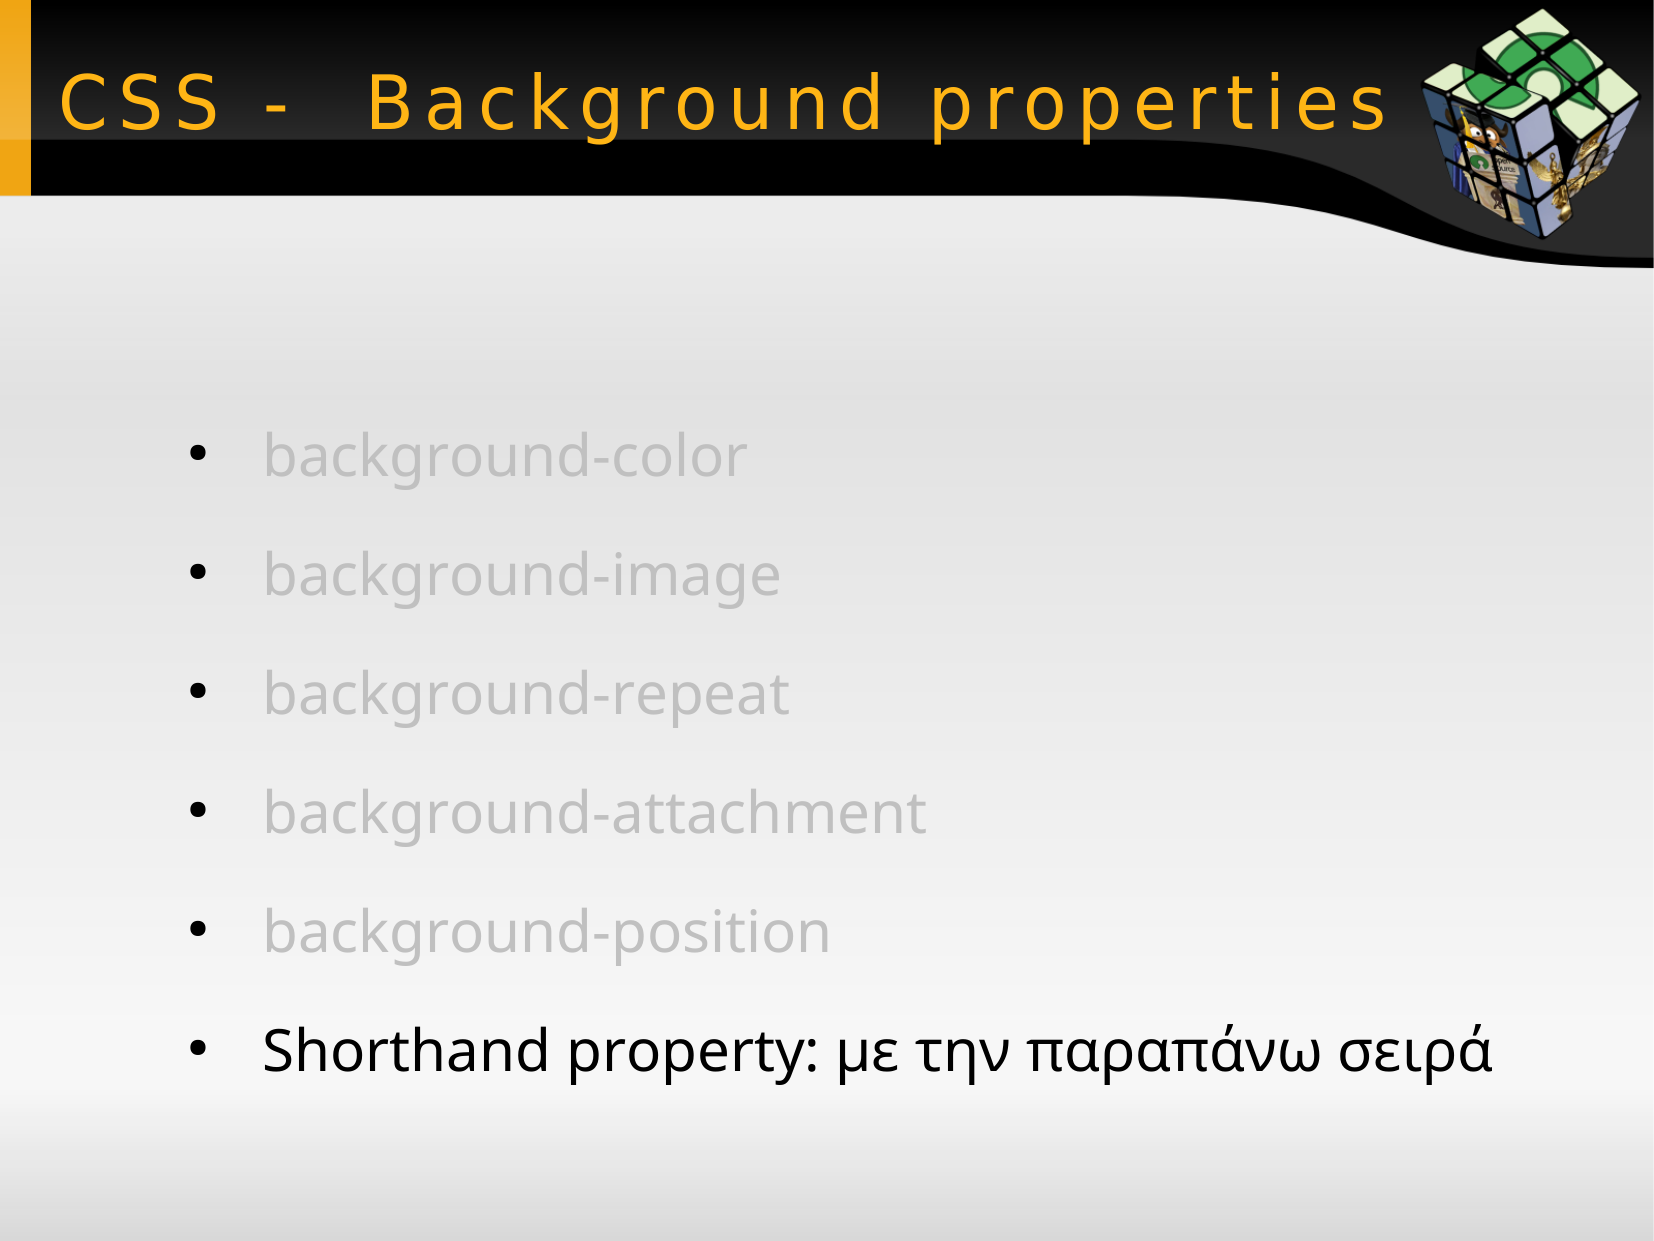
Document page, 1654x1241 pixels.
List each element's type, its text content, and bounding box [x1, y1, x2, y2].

subtitle background-color background-image background-repeat background-attachment background-position Shorthand property: με την παραπάνω σειρά [187, 375, 1576, 1201]
title CSS - Background properties [59, 29, 1501, 178]
picture [0, 0, 1654, 1241]
